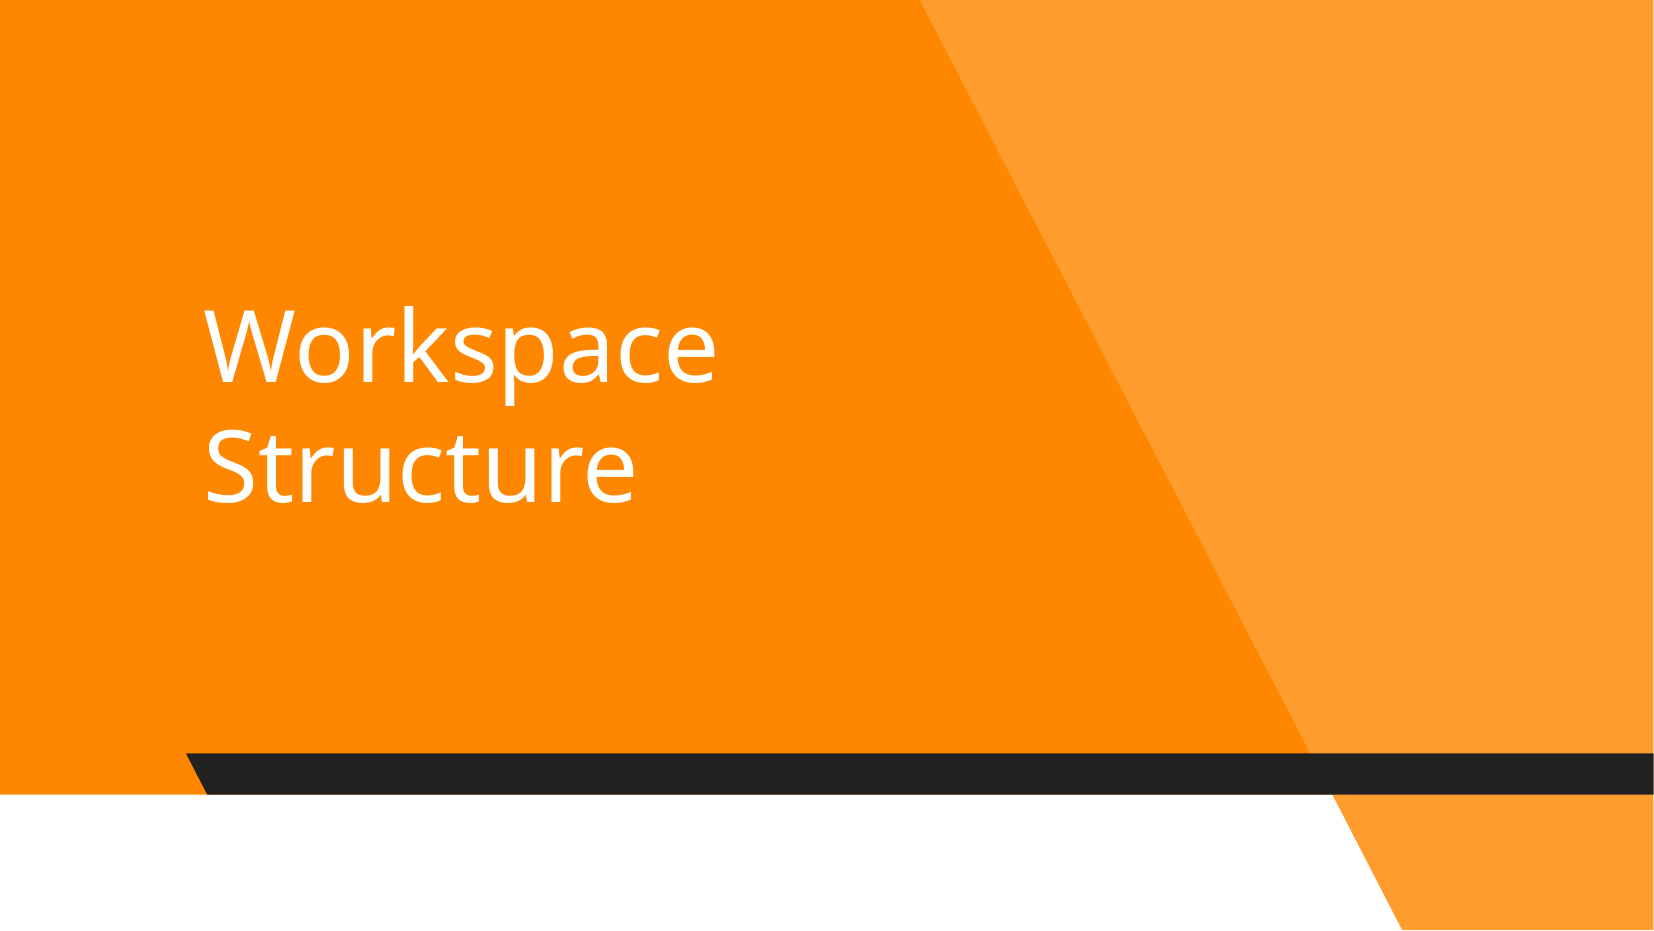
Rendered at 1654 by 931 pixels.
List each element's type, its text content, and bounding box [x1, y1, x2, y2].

title Workspace Structure [188, 399, 1133, 538]
